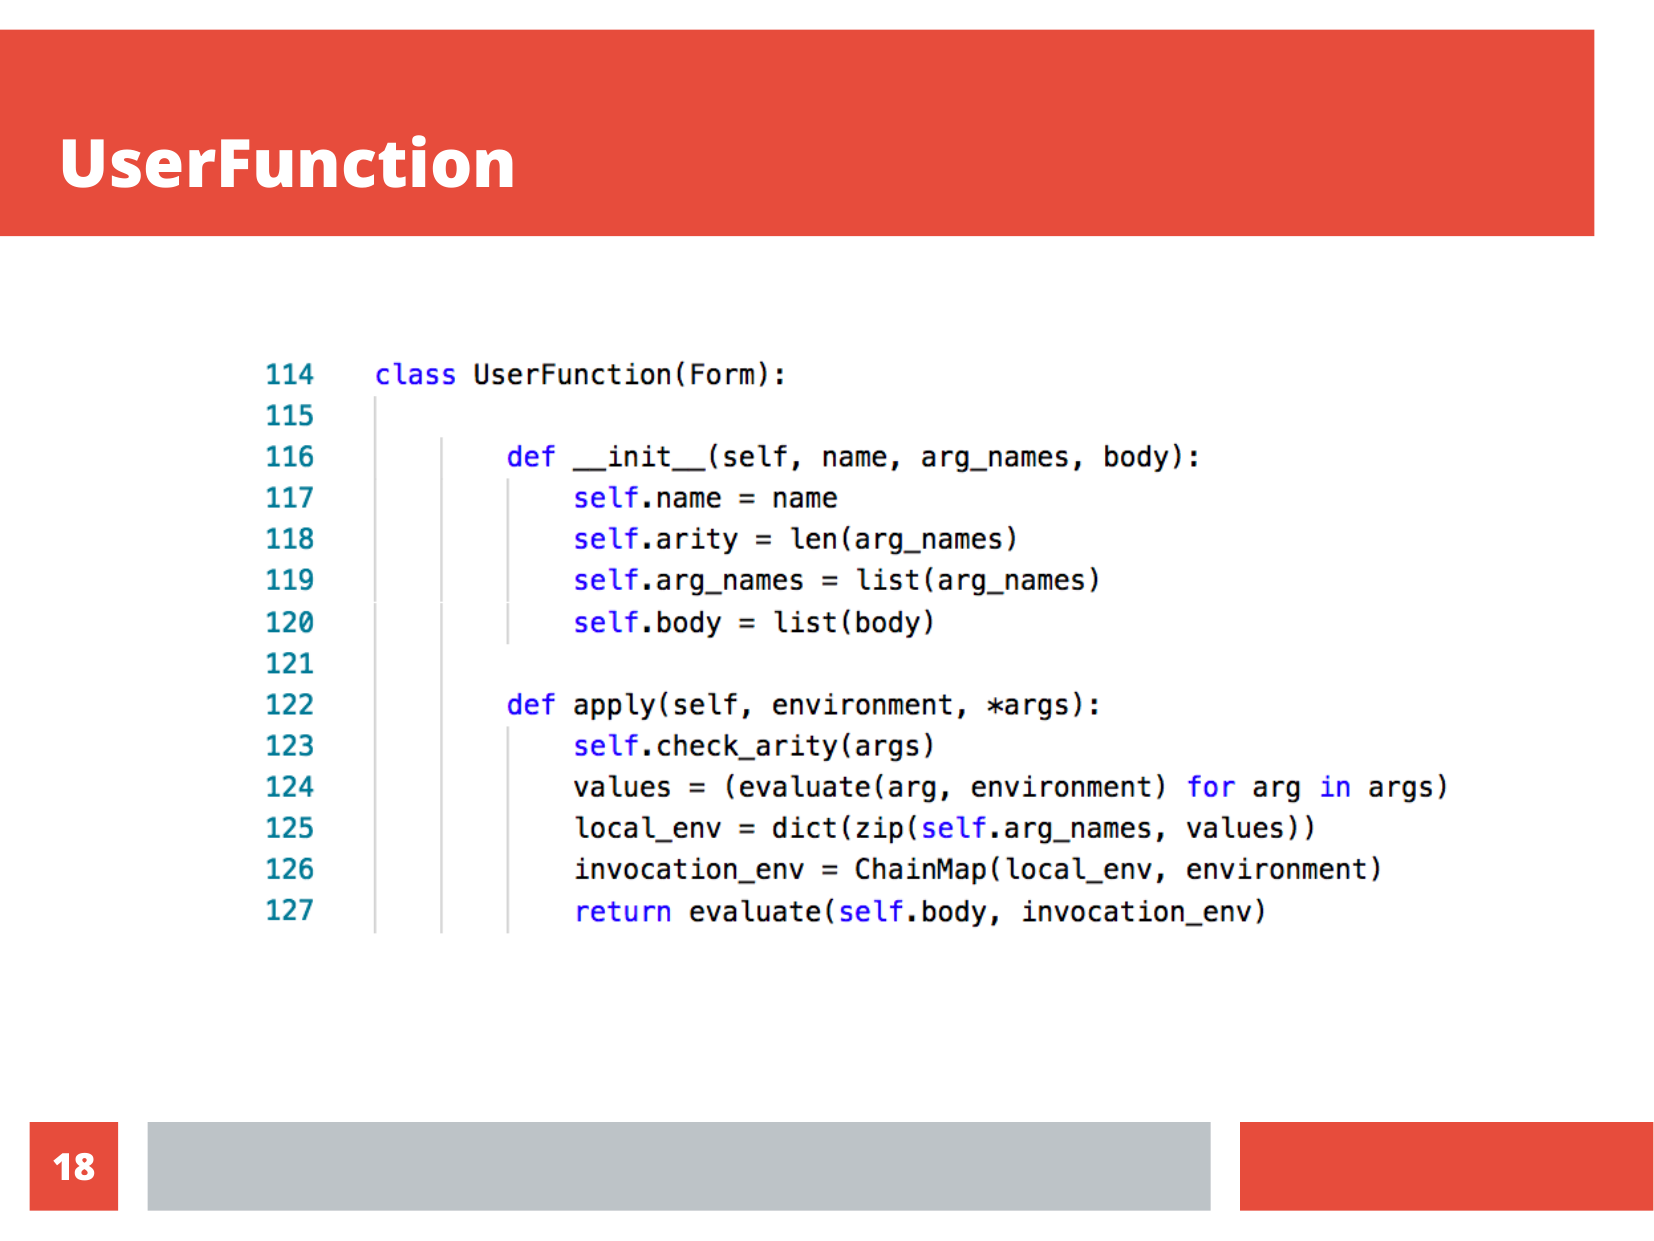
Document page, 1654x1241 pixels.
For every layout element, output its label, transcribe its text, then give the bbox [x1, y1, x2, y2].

title UserFunction [59, 59, 1595, 207]
picture [240, 334, 1473, 961]
